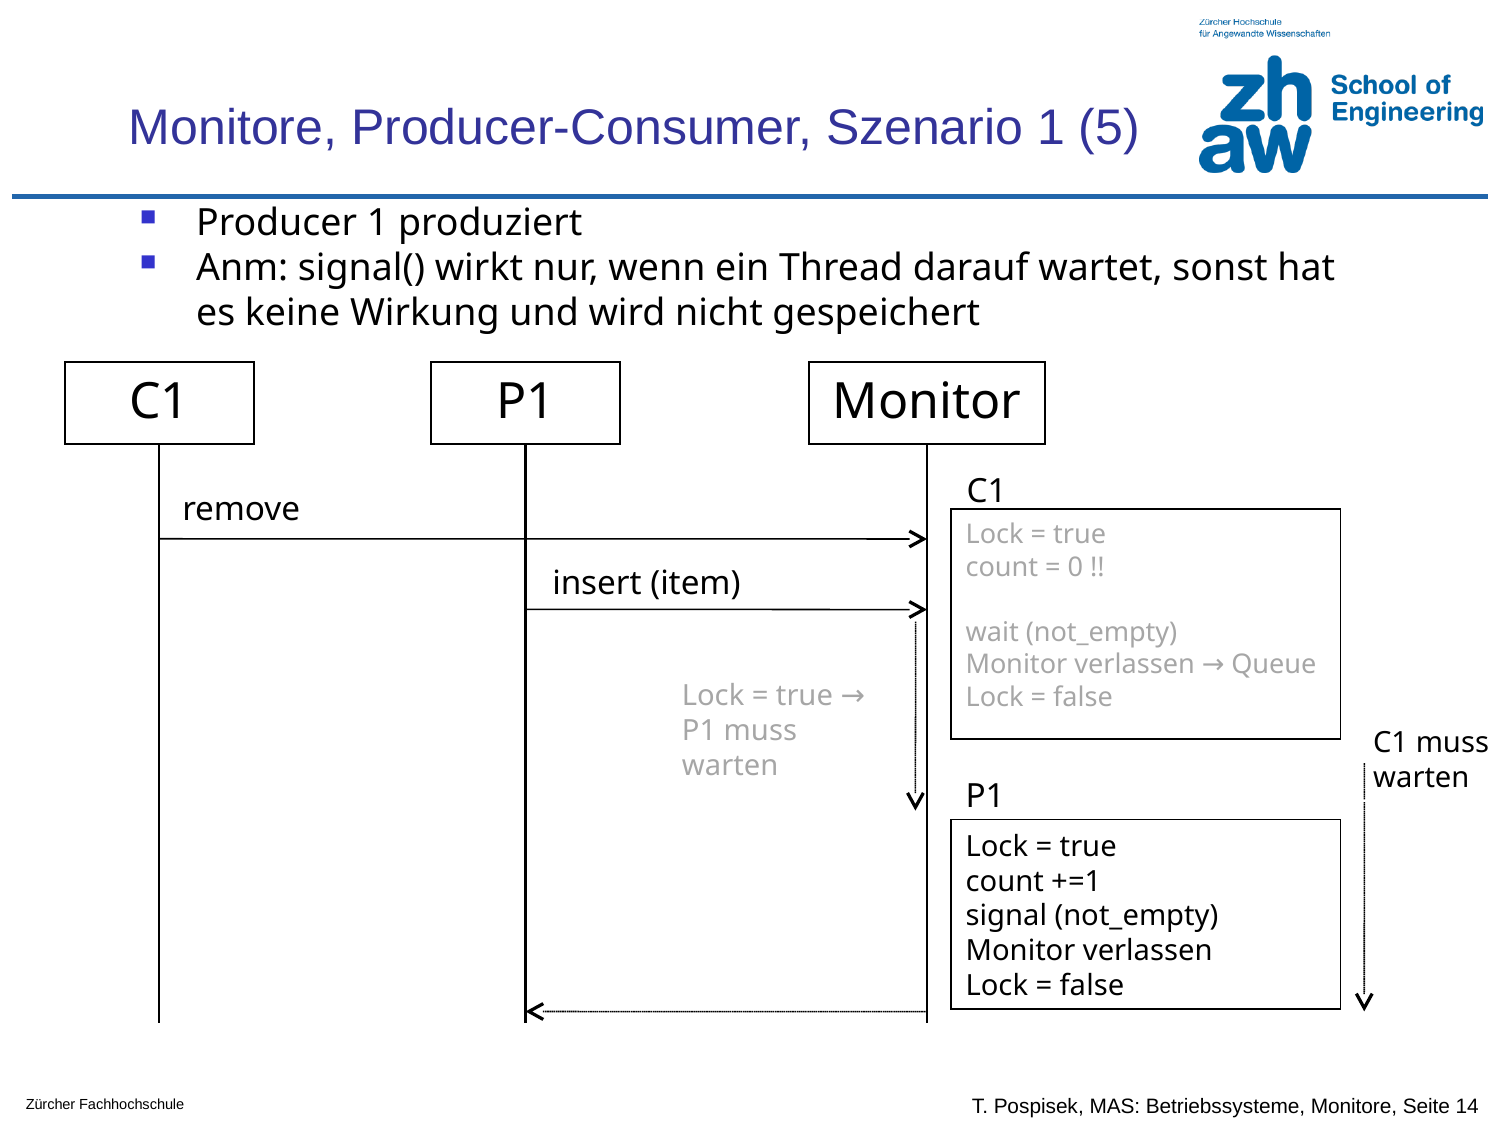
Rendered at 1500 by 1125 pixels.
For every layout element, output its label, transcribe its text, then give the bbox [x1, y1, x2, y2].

text_box Lock = true count +=1 signal (not_empty) Monitor verlassen Lock = false [950, 819, 1341, 1010]
text_box C1 [64, 361, 254, 445]
text_box Producer 1 produziert Anm: signal() wirkt nur, wenn ein Thread darauf wartet, sonst hat es keine Wirkung und wird nicht gespeichert [124, 190, 1376, 341]
text_box remove [167, 479, 316, 535]
text_box P1 [950, 766, 1092, 822]
title Monitore, Producer-Consumer, Szenario 1 (5) [99, 50, 1379, 163]
picture [1199, 19, 1483, 173]
text_box Lock = true count = 0 !! wait (not_empty) Monitor verlassen → Queue Lock = false [950, 509, 1341, 739]
text_box C1 [951, 462, 1093, 517]
text_box insert (item) [537, 554, 821, 609]
text_box Monitor [809, 361, 1046, 445]
text_box Lock = true → P1 muss warten [667, 668, 904, 789]
text_box C1 muss warten [1358, 716, 1500, 801]
text_box P1 [430, 361, 620, 445]
